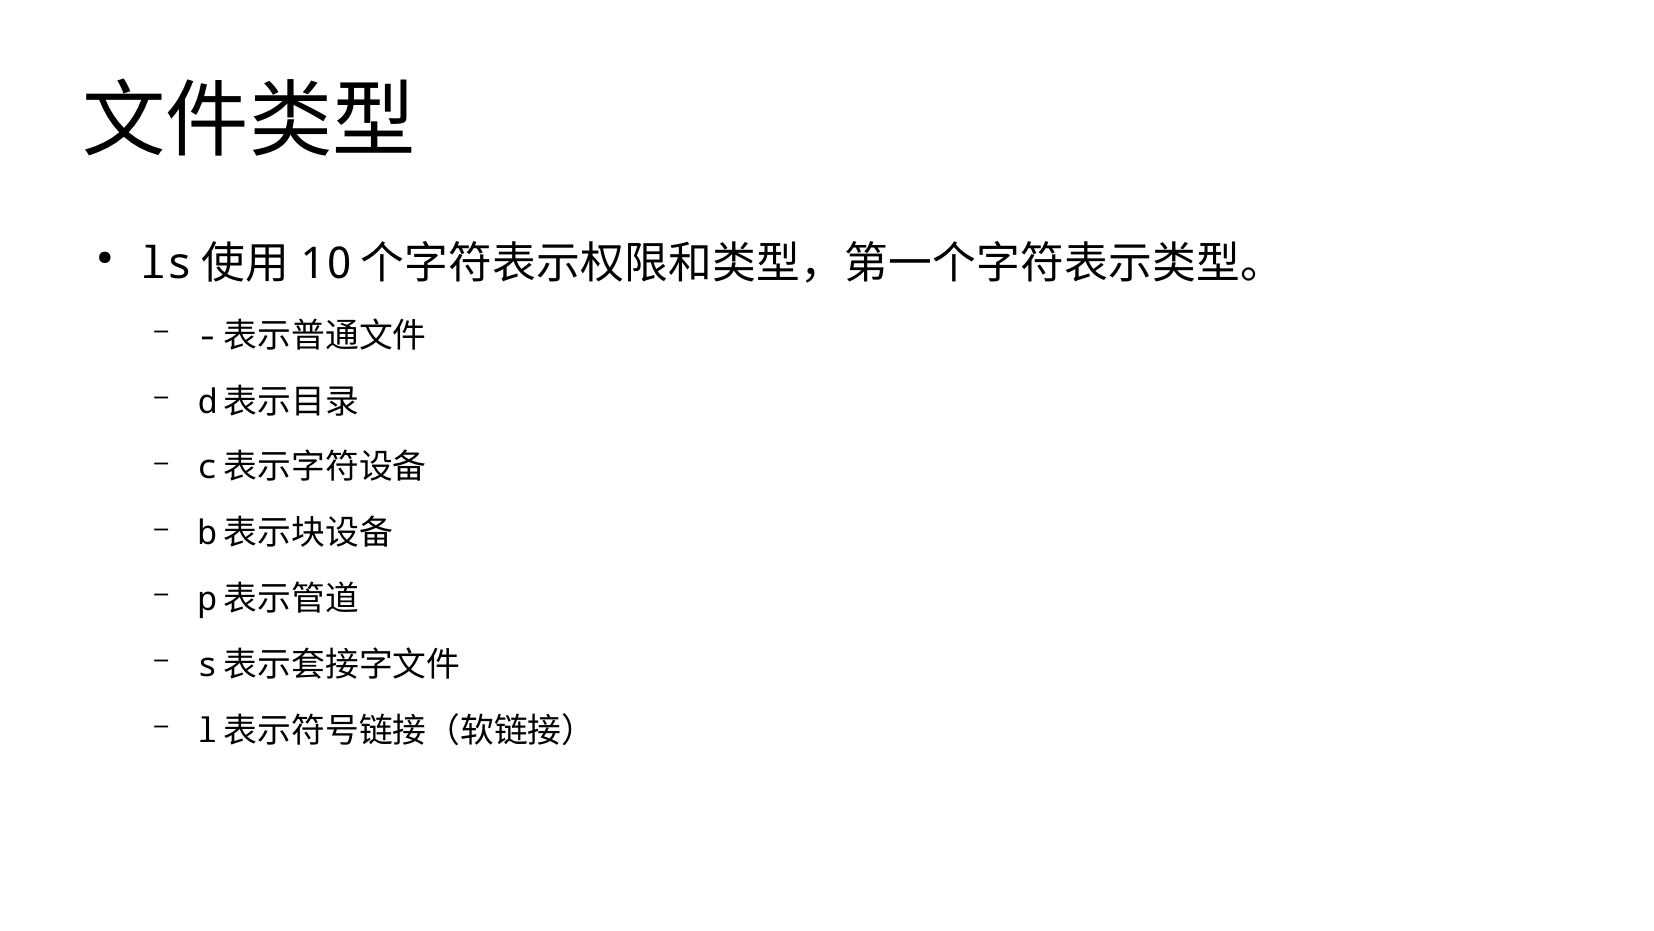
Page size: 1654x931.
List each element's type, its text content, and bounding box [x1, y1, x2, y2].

list ls使用10个字符表示权限和类型，第一个字符表示类型。 -表示普通文件 d表示目录 c表示字符设备 b表示块设备 p表示管道 s表示套接字文件 l表示符号链接（软链接） [82, 217, 1571, 758]
title 文件类型 [82, 37, 1571, 189]
